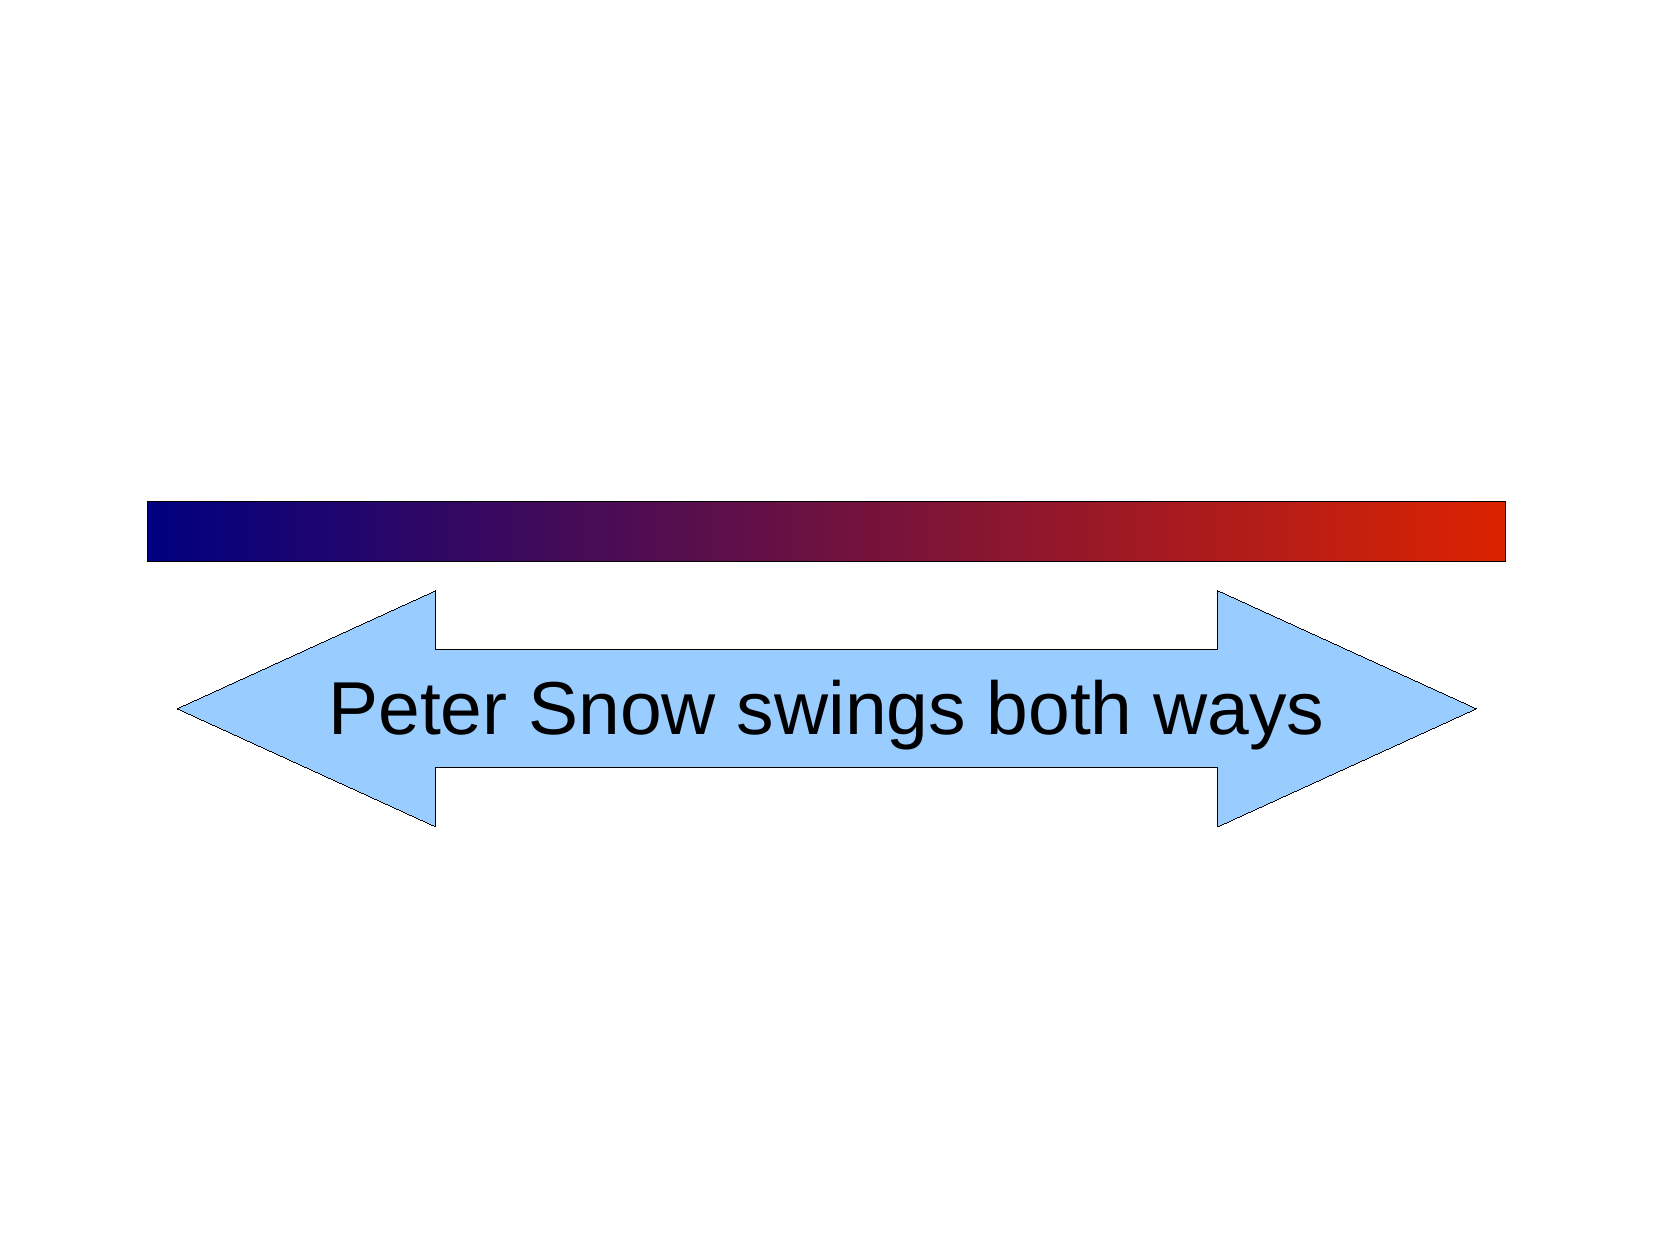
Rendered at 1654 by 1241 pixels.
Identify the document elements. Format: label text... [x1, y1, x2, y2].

text_box Peter Snow swings both ways [177, 590, 1477, 827]
text_box [147, 501, 1506, 562]
